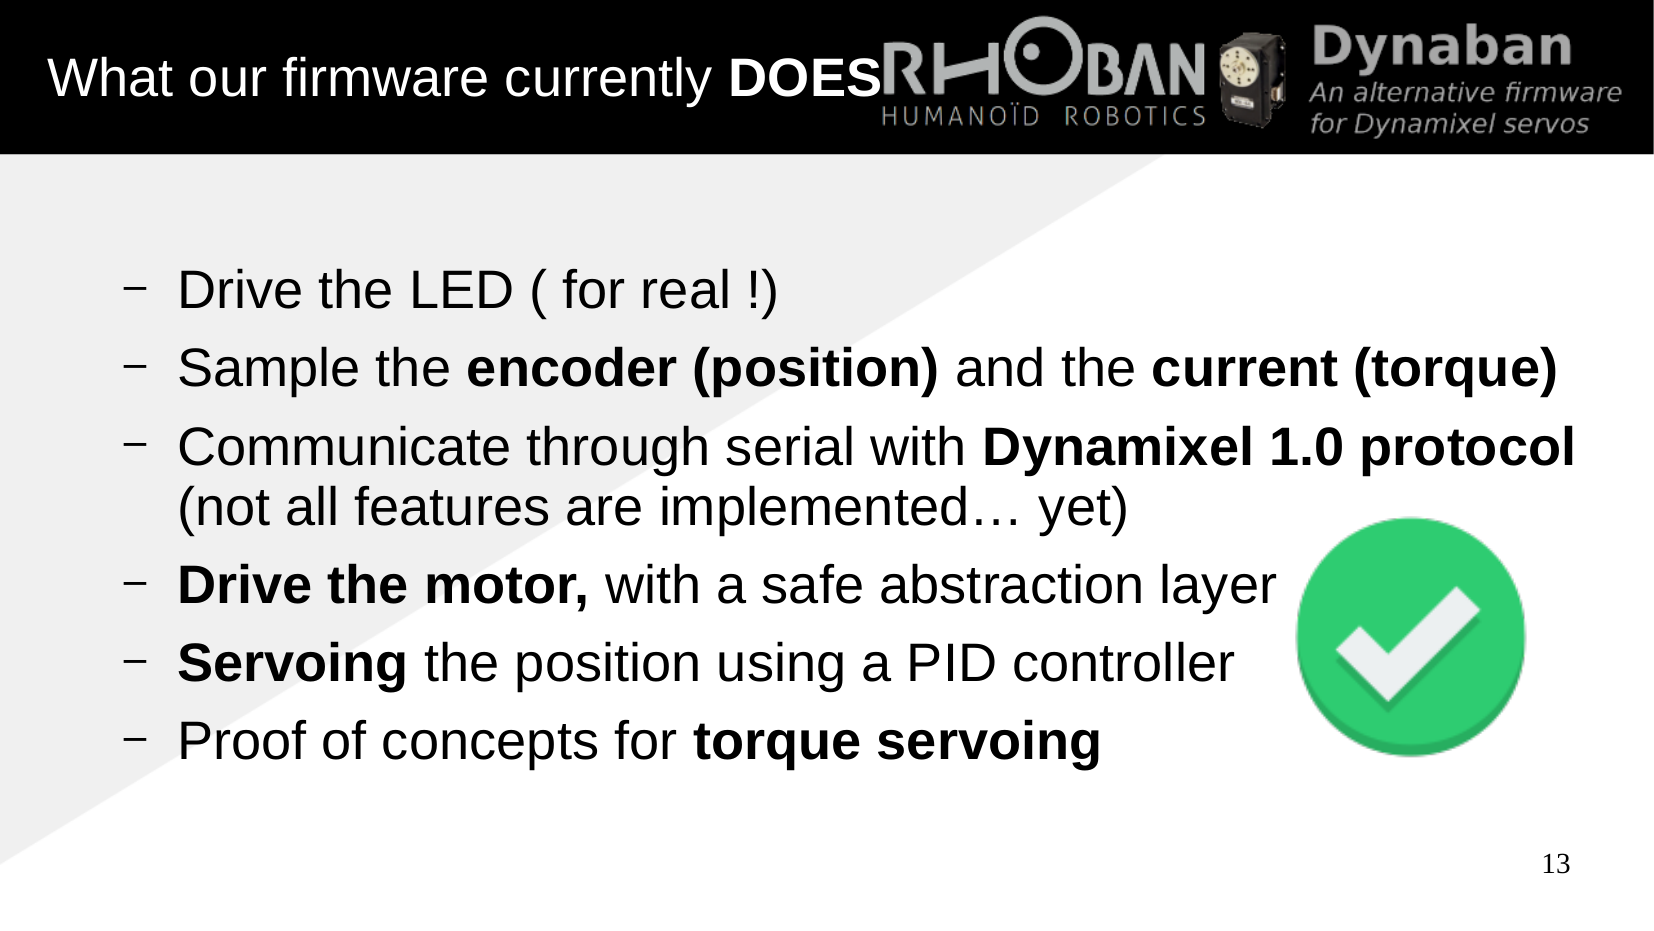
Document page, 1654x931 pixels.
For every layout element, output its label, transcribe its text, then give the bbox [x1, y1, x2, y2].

title What our firmware currently DOES [11, 0, 1501, 156]
picture [0, 0, 1654, 931]
list Drive the LED ( for real !) Sample the encoder (position) and the current (torque) Communicate through serial with Dynamixel 1.0 protocol (not all features are implemented… yet) Drive the motor, with a safe abstraction layer Servoing the position using a PID controller Proof of concepts for torque servoing [35, 177, 1619, 827]
